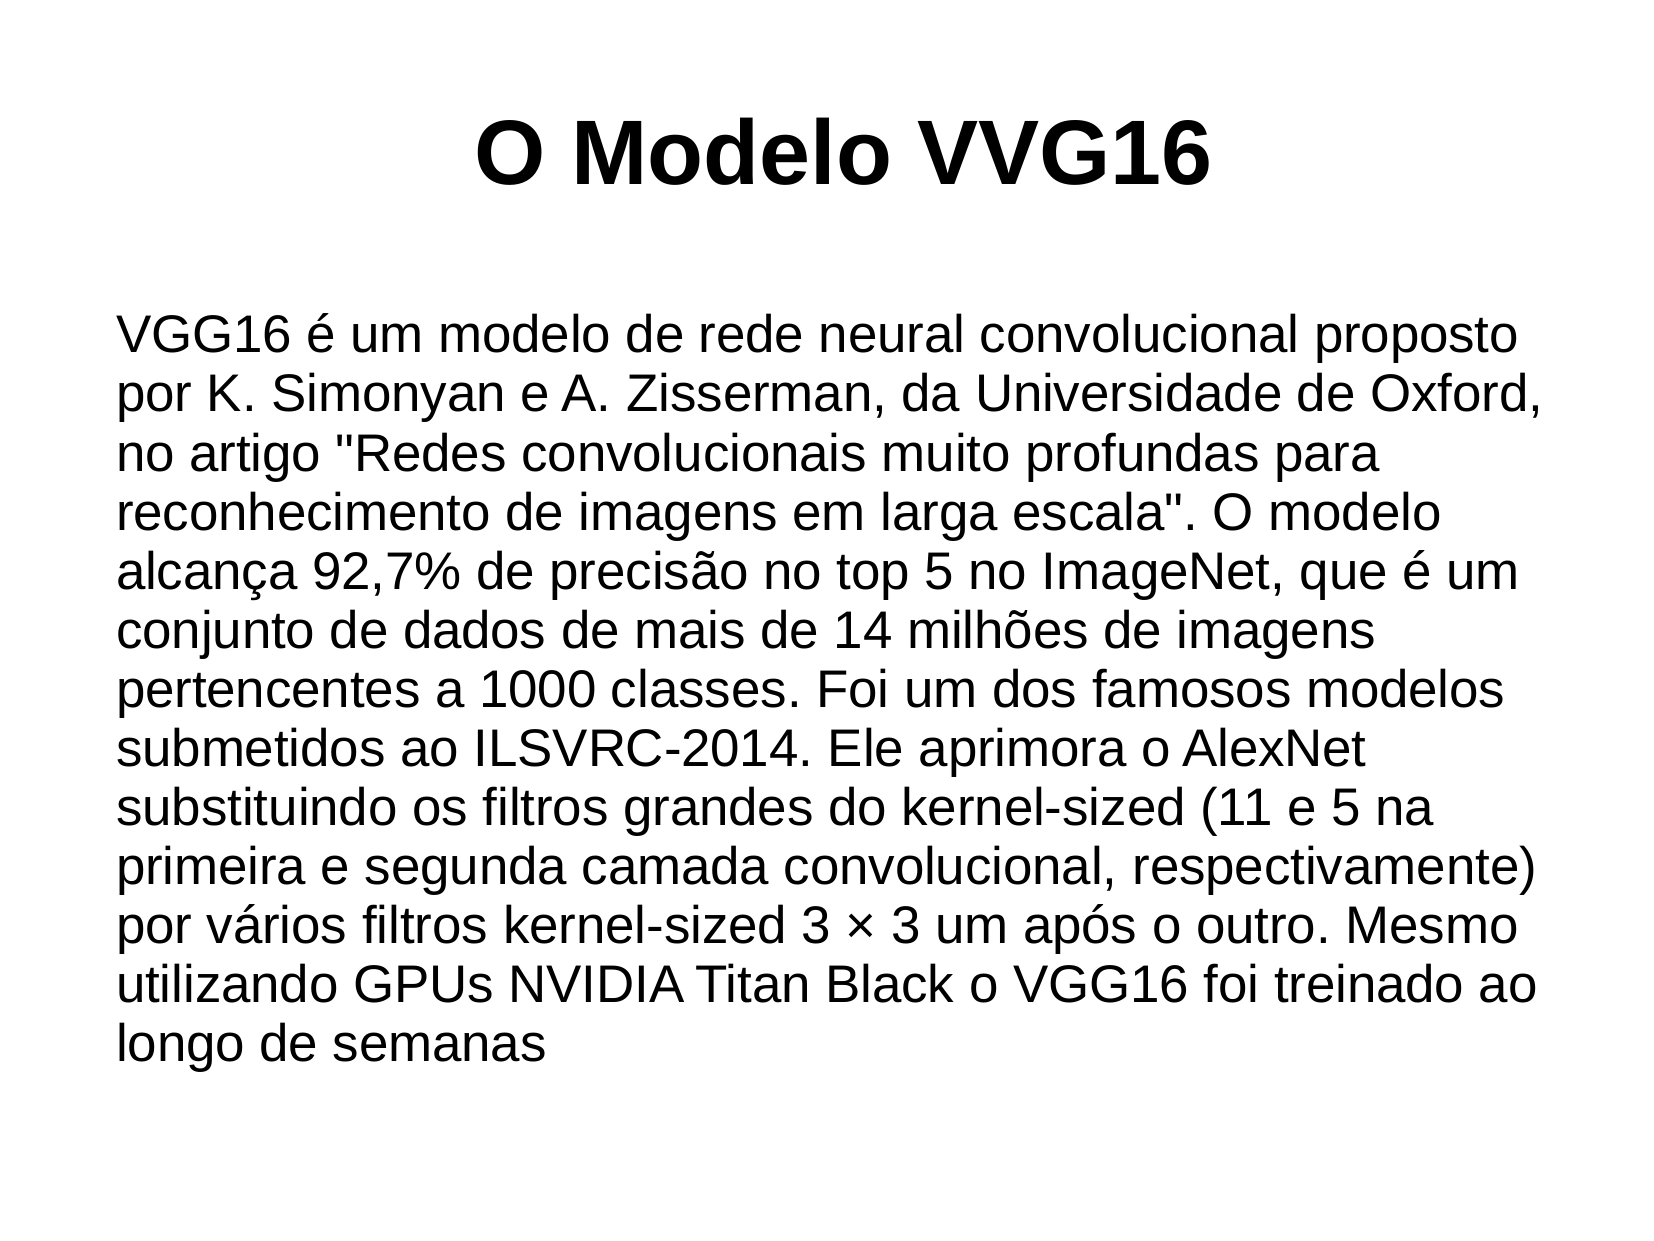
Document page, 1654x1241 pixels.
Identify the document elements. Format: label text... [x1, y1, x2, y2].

list VGG16 é um modelo de rede neural convolucional proposto por K. Simonyan e A. Zisserman, da Universidade de Oxford, no artigo "Redes convolucionais muito profundas para reconhecimento de imagens em larga escala". O modelo alcança 92,7% de precisão no top 5 no ImageNet, que é um conjunto de dados de mais de 14 milhões de imagens pertencentes a 1000 classes. Foi um dos famosos modelos submetidos ao ILSVRC-2014. Ele aprimora o AlexNet substituindo os filtros grandes do kernel-sized (11 e 5 na primeira e segunda camada convolucional, respectivamente) por vários filtros kernel-sized 3 × 3 um após o outro. Mesmo utilizando GPUs NVIDIA Titan Black o VGG16 foi treinado ao longo de semanas [82, 256, 1571, 1075]
title O Modelo VVG16 [82, 49, 1571, 256]
